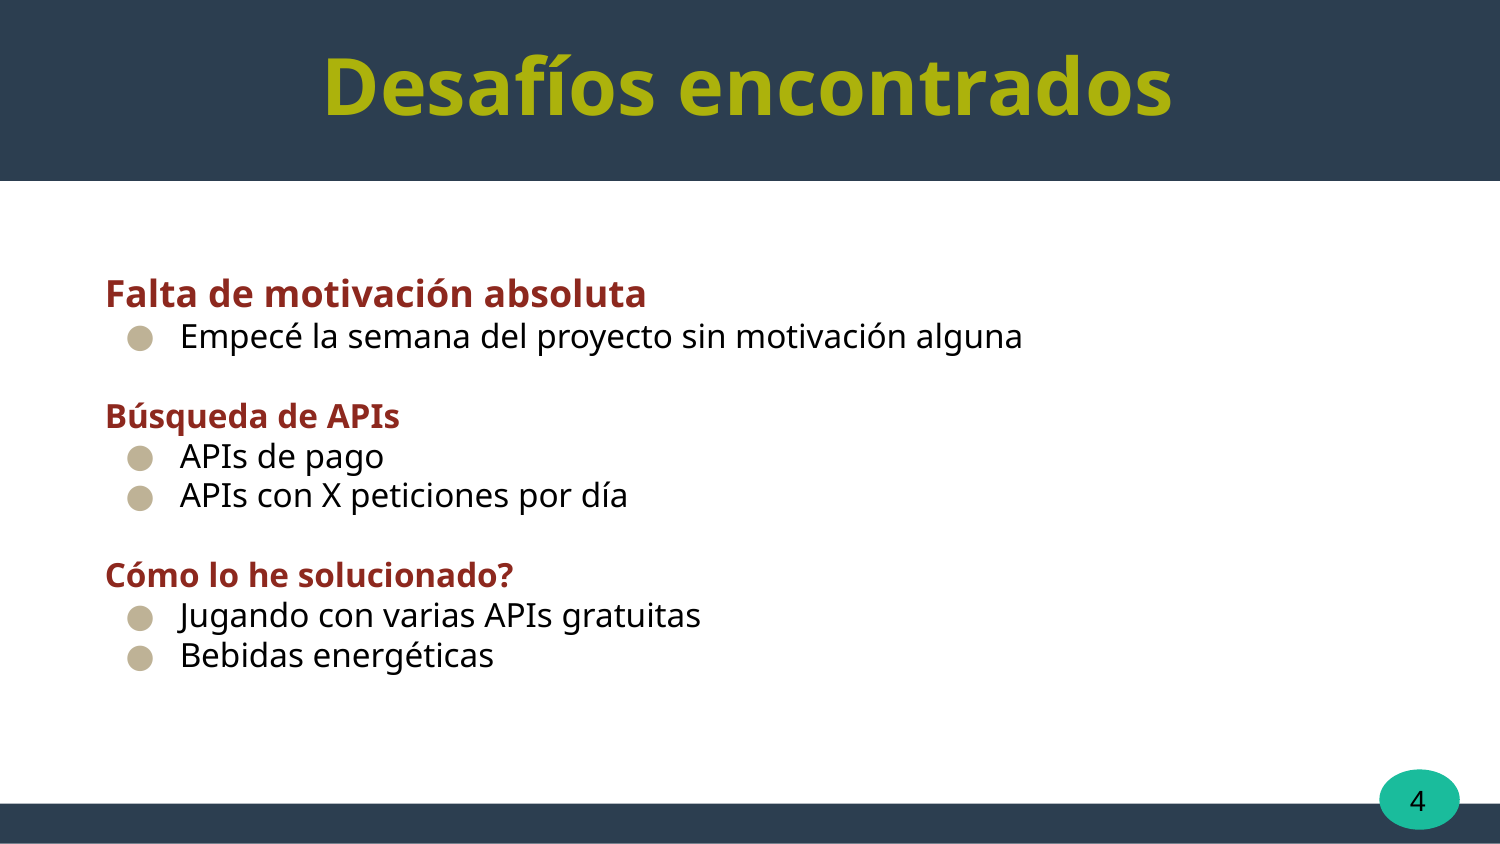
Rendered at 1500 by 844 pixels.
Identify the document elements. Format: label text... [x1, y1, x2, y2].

text_box Desafíos encontrados [12, 31, 1483, 137]
text_box Falta de motivación absoluta Empecé la semana del proyecto sin motivación alguna Búsqueda de APIs APIs de pago APIs con X peticiones por día Cómo lo he solucionado? Jugando con varias APIs gratuitas Bebidas energéticas [89, 255, 1398, 676]
text_box 4 [1395, 777, 1441, 826]
